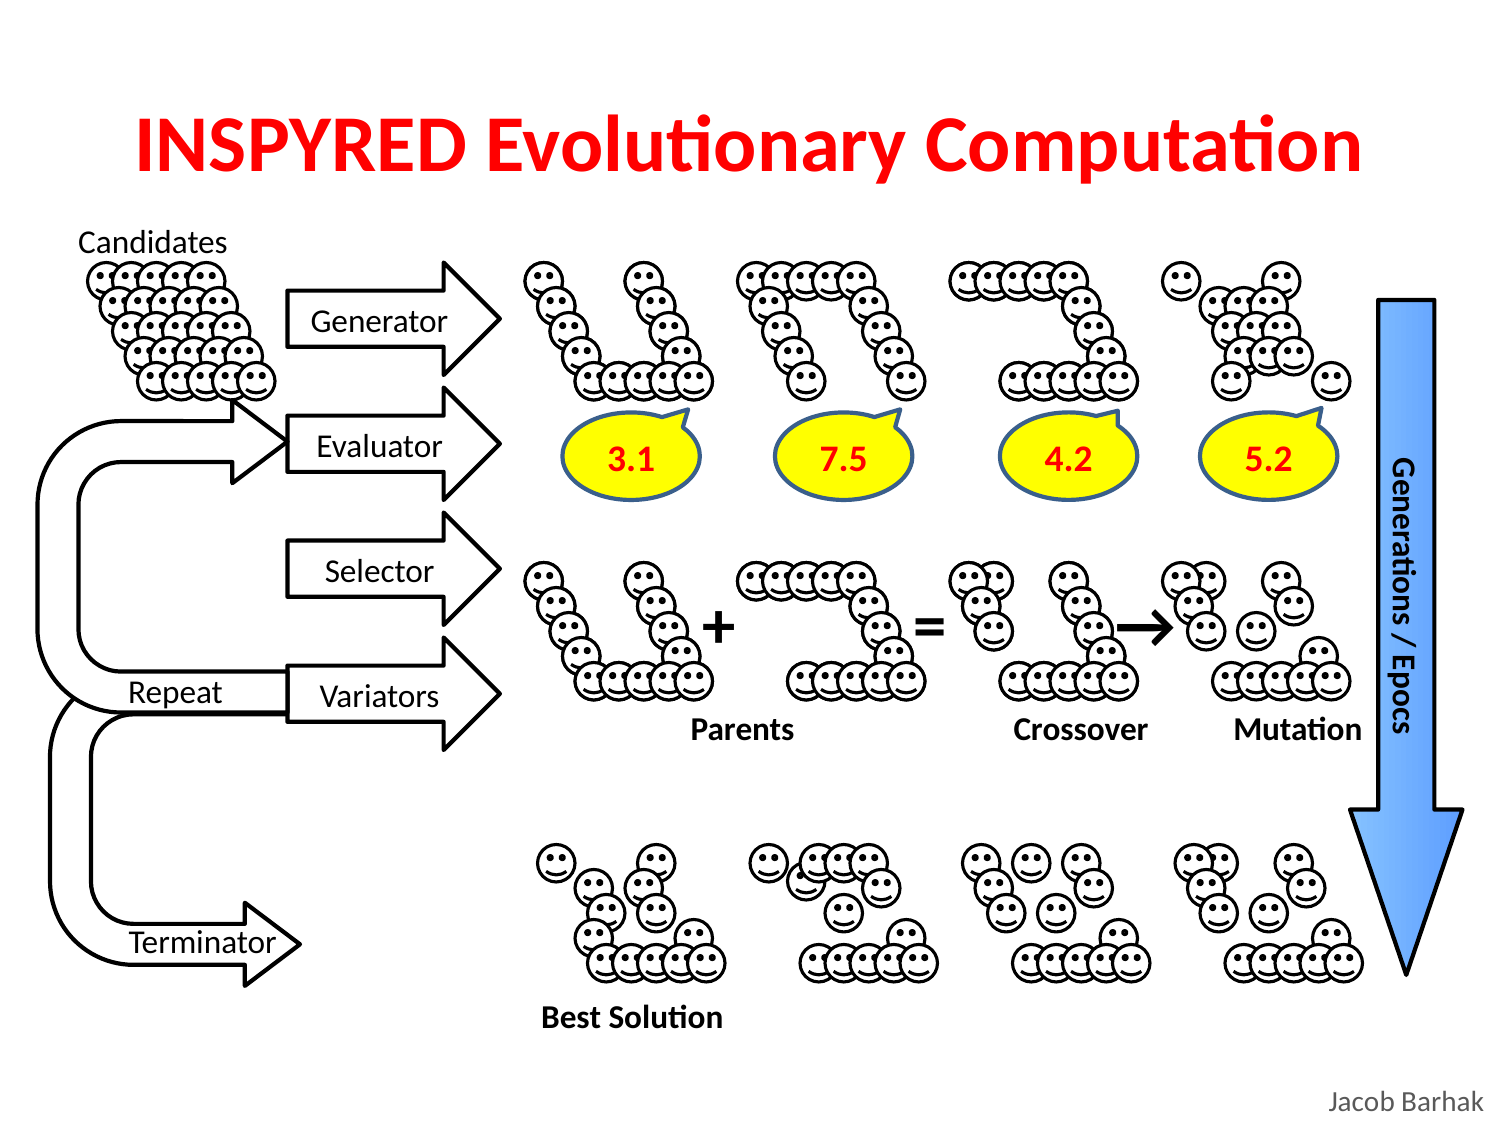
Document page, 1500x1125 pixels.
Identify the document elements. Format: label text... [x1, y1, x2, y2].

text_box [1312, 362, 1351, 400]
list [1048, 262, 1064, 266]
list [973, 262, 989, 266]
text_box [1250, 894, 1288, 932]
text_box [1012, 919, 1150, 982]
text_box [238, 671, 288, 713]
text_box 5.2 [1199, 407, 1338, 500]
text_box [1212, 637, 1351, 700]
text_box [737, 562, 925, 700]
text_box Generations / Epocs [1350, 299, 1463, 975]
text_box Selector [287, 512, 500, 625]
list [62, 262, 1413, 1005]
text_box [575, 869, 726, 982]
text_box Repeat [113, 662, 238, 718]
text_box [787, 844, 901, 907]
text_box 7.5 [774, 409, 913, 500]
list [998, 262, 1014, 266]
list [811, 262, 827, 266]
title INSPYRED Evolutionary Computation [75, 45, 1425, 233]
text_box → [1100, 574, 1191, 670]
text_box Variators [287, 637, 500, 751]
text_box [1275, 844, 1326, 907]
text_box [1262, 562, 1313, 625]
text_box [624, 844, 676, 932]
text_box Crossover [998, 699, 1164, 755]
text_box [49, 713, 62, 925]
list [761, 262, 777, 266]
text_box [1164, 562, 1225, 651]
text_box [1162, 262, 1201, 300]
text_box [1175, 844, 1238, 932]
text_box Best Solution [526, 987, 739, 1043]
text_box [525, 262, 713, 400]
list [62, 262, 232, 444]
text_box Generator [287, 262, 500, 376]
text_box [999, 562, 1138, 700]
text_box Terminator [113, 912, 292, 968]
text_box + [687, 574, 751, 670]
list [548, 262, 663, 366]
text_box [825, 894, 863, 932]
text_box Candidates [63, 212, 243, 268]
text_box [950, 262, 1138, 400]
text_box Parents [675, 699, 810, 755]
text_box Mutation [1218, 699, 1378, 755]
list [786, 262, 802, 266]
text_box [537, 844, 576, 882]
text_box 4.2 [999, 410, 1138, 500]
list [1023, 262, 1039, 266]
text_box [1200, 262, 1313, 400]
text_box [1012, 844, 1051, 882]
text_box [1037, 894, 1075, 932]
text_box 3.1 [562, 409, 700, 500]
text_box [737, 262, 925, 400]
text_box [950, 562, 1013, 651]
text_box [37, 268, 288, 713]
text_box = [898, 574, 962, 670]
text_box [1237, 612, 1276, 651]
text_box [800, 919, 938, 982]
text_box Evaluator [287, 387, 500, 501]
text_box [1224, 919, 1363, 982]
list [836, 262, 852, 266]
text_box [525, 562, 713, 700]
text_box [1062, 844, 1113, 907]
text_box [962, 844, 1026, 932]
text_box [750, 844, 788, 882]
